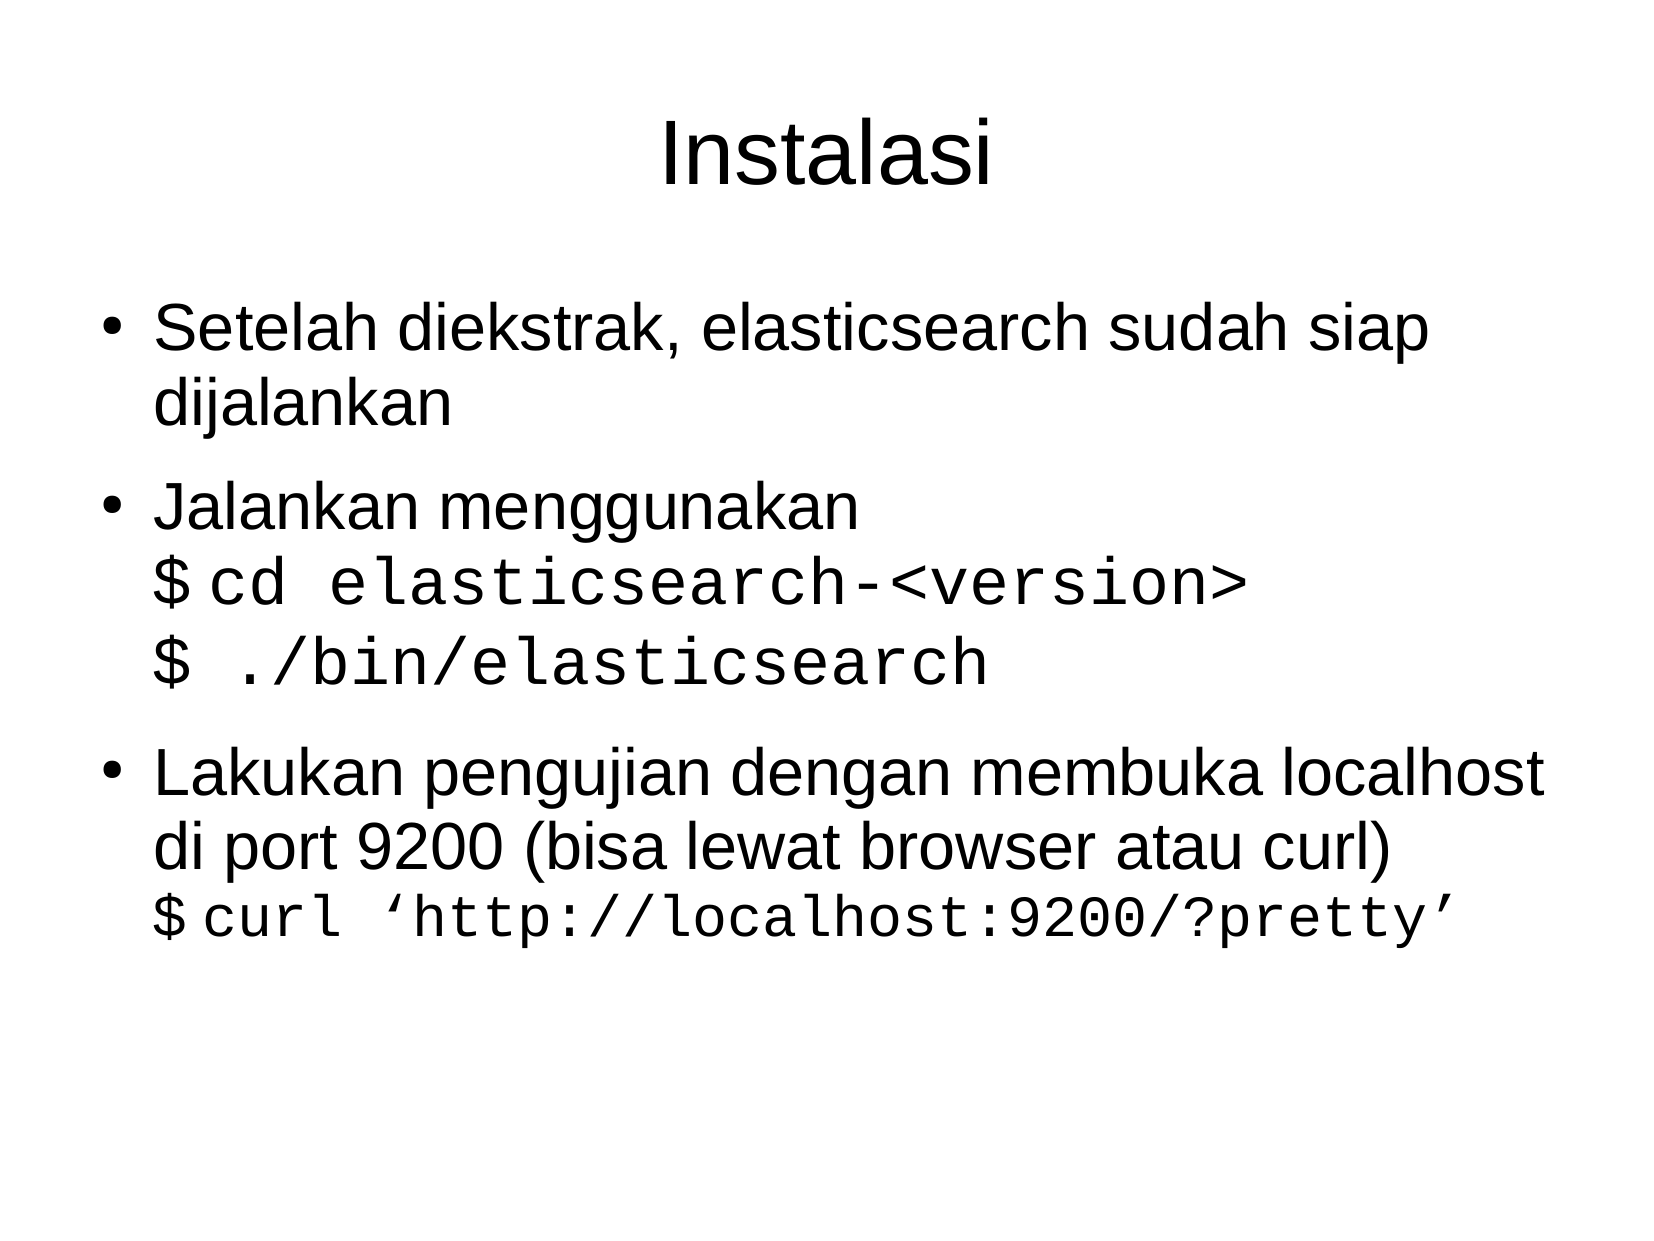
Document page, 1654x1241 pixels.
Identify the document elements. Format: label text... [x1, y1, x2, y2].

list Setelah diekstrak, elasticsearch sudah siap dijalankan Jalankan menggunakan $ cd elasticsearch-<version> $ ./bin/elasticsearch Lakukan pengujian dengan membuka localhost di port 9200 (bisa lewat browser atau curl) $ curl ‘http://localhost:9200/?pretty’ [82, 290, 1571, 1141]
title Instalasi [82, 49, 1571, 257]
